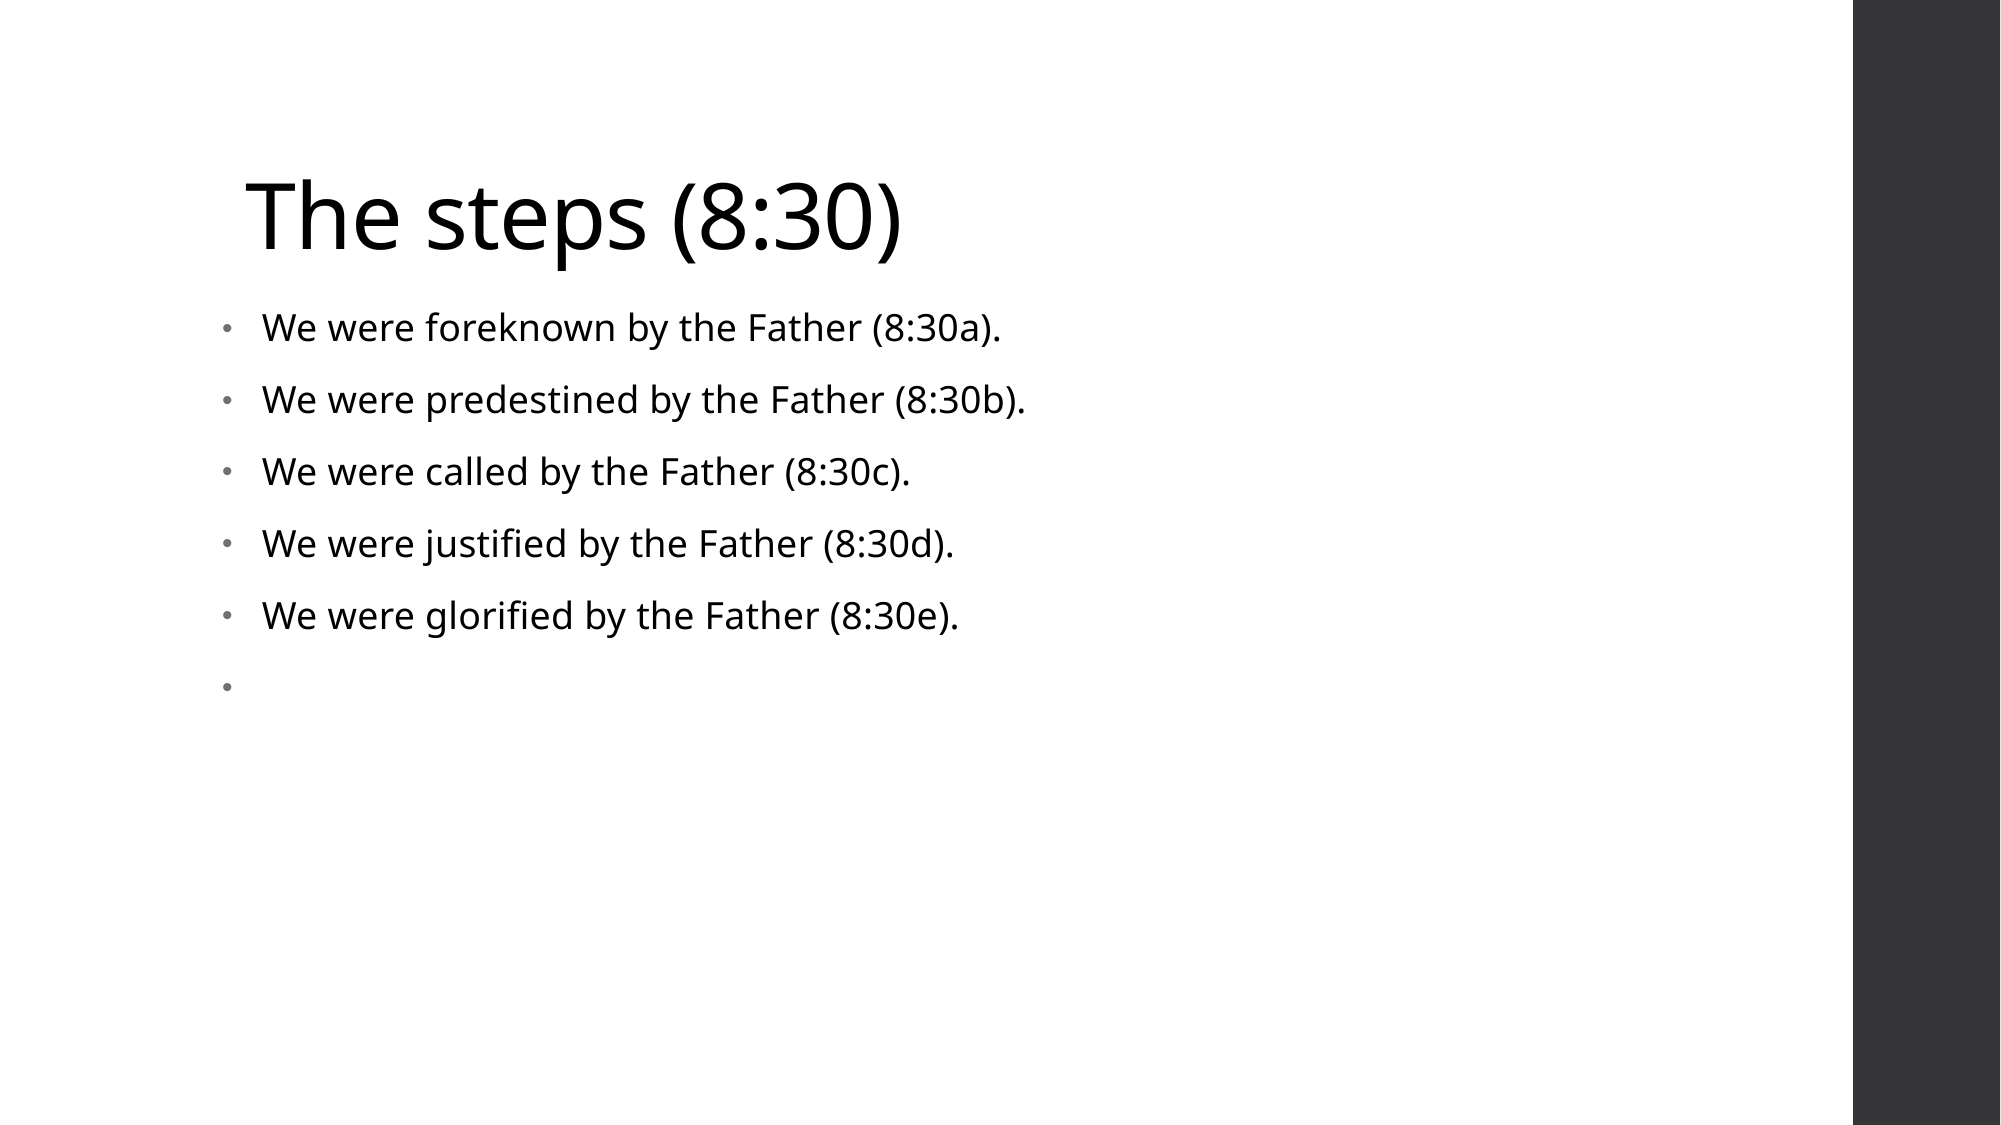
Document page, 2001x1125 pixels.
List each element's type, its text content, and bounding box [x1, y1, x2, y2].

list We were foreknown by the Father (8:30a). We were predestined by the Father (8:30b). We were called by the Father (8:30c). We were justified by the Father (8:30d). We were glorified by the Father (8:30e). [206, 299, 1617, 1014]
title The steps (8:30) [206, 60, 1797, 278]
